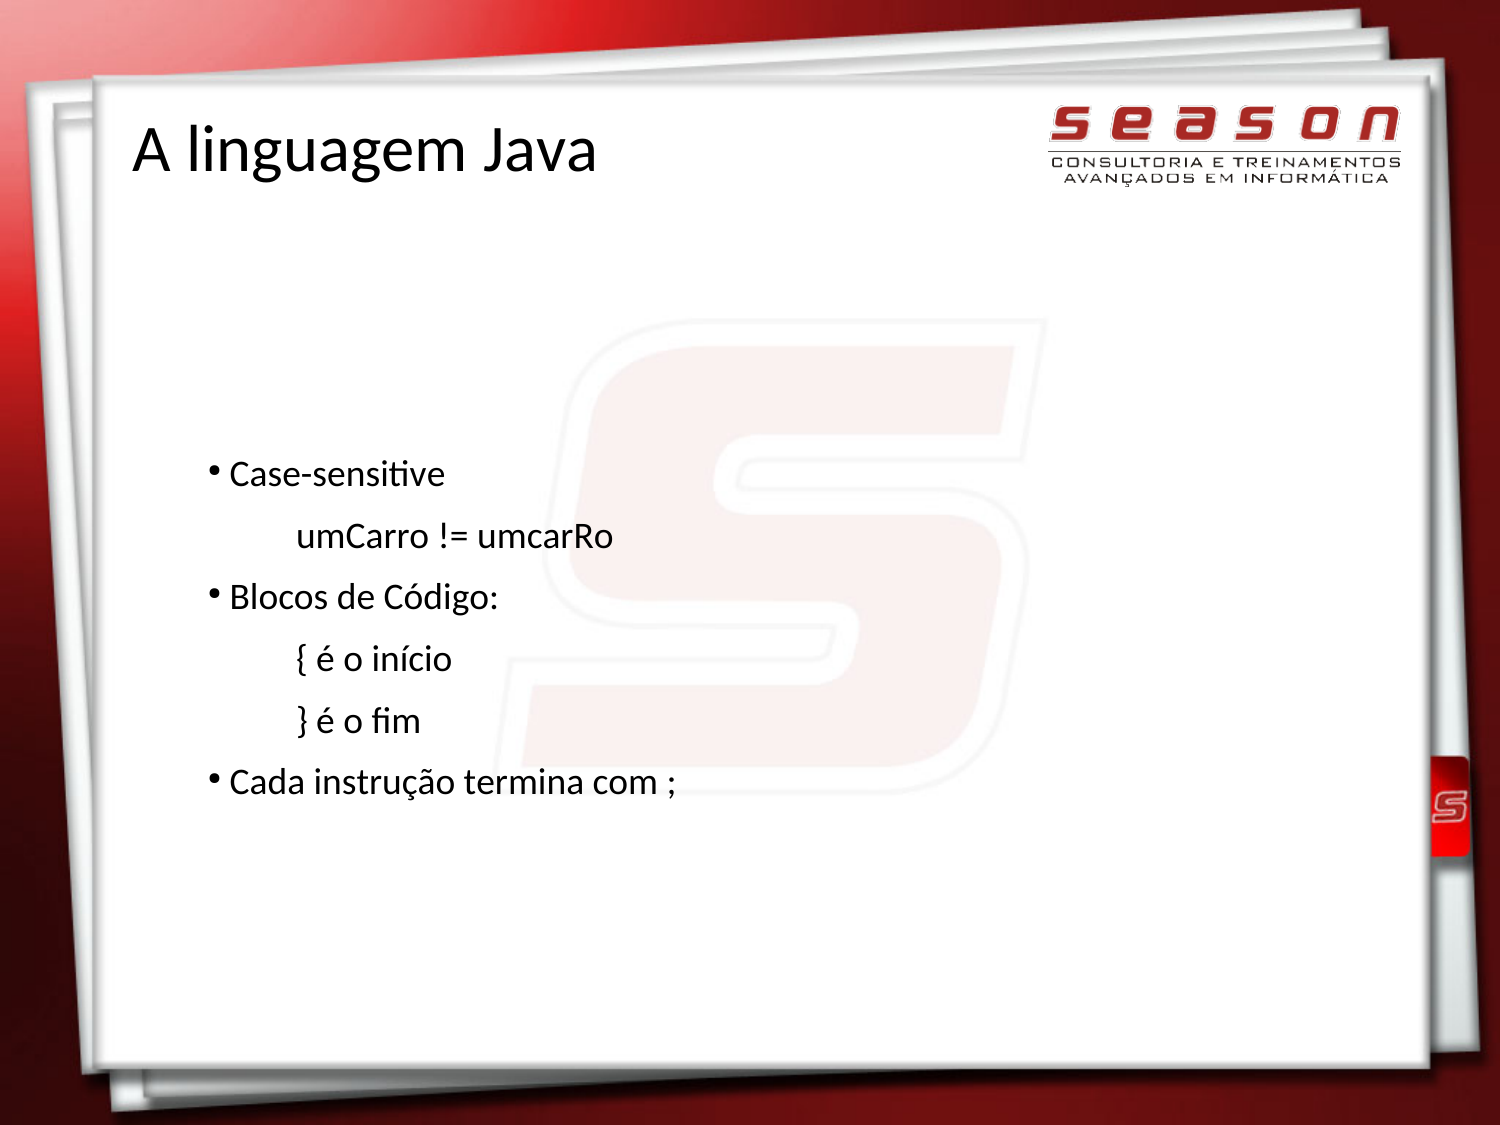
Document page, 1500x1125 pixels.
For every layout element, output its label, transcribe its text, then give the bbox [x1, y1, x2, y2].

picture [0, 0, 1500, 1125]
title A linguagem Java [118, 33, 1394, 257]
text_box Case-sensitive umCarro != umcarRo Blocos de Código: { é o início } é o fim Cada instrução termina com ; [207, 357, 1328, 894]
